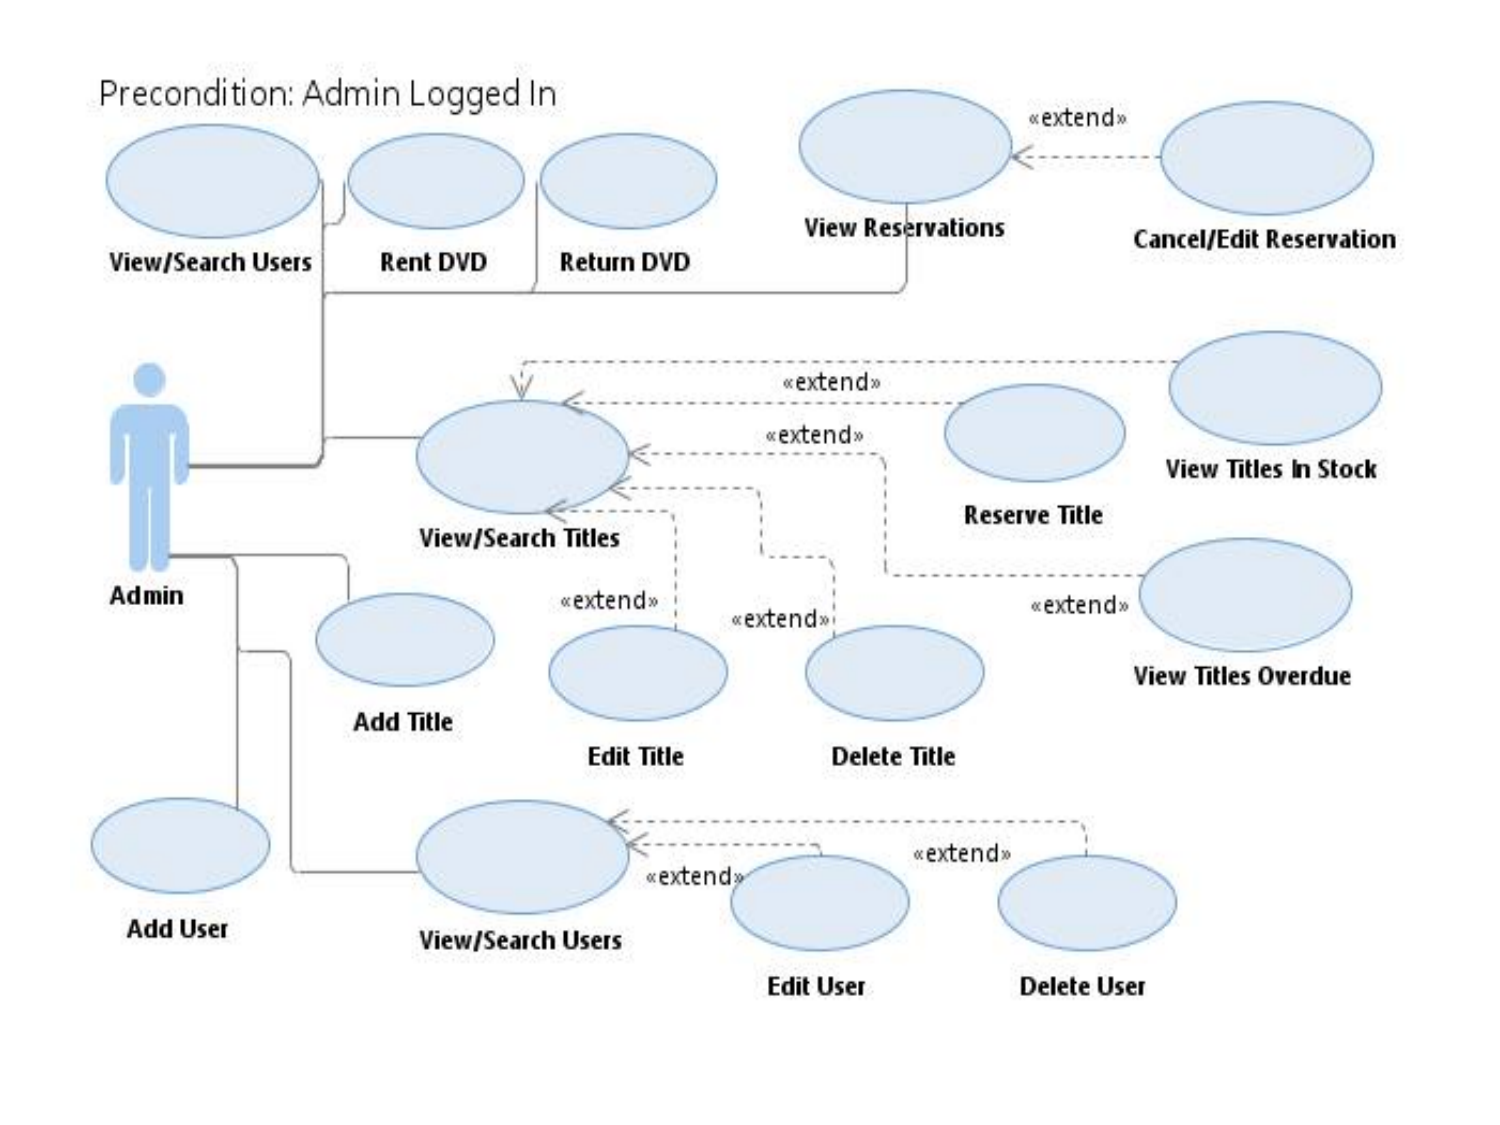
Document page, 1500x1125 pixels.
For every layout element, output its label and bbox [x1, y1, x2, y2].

picture [70, 45, 1443, 1028]
